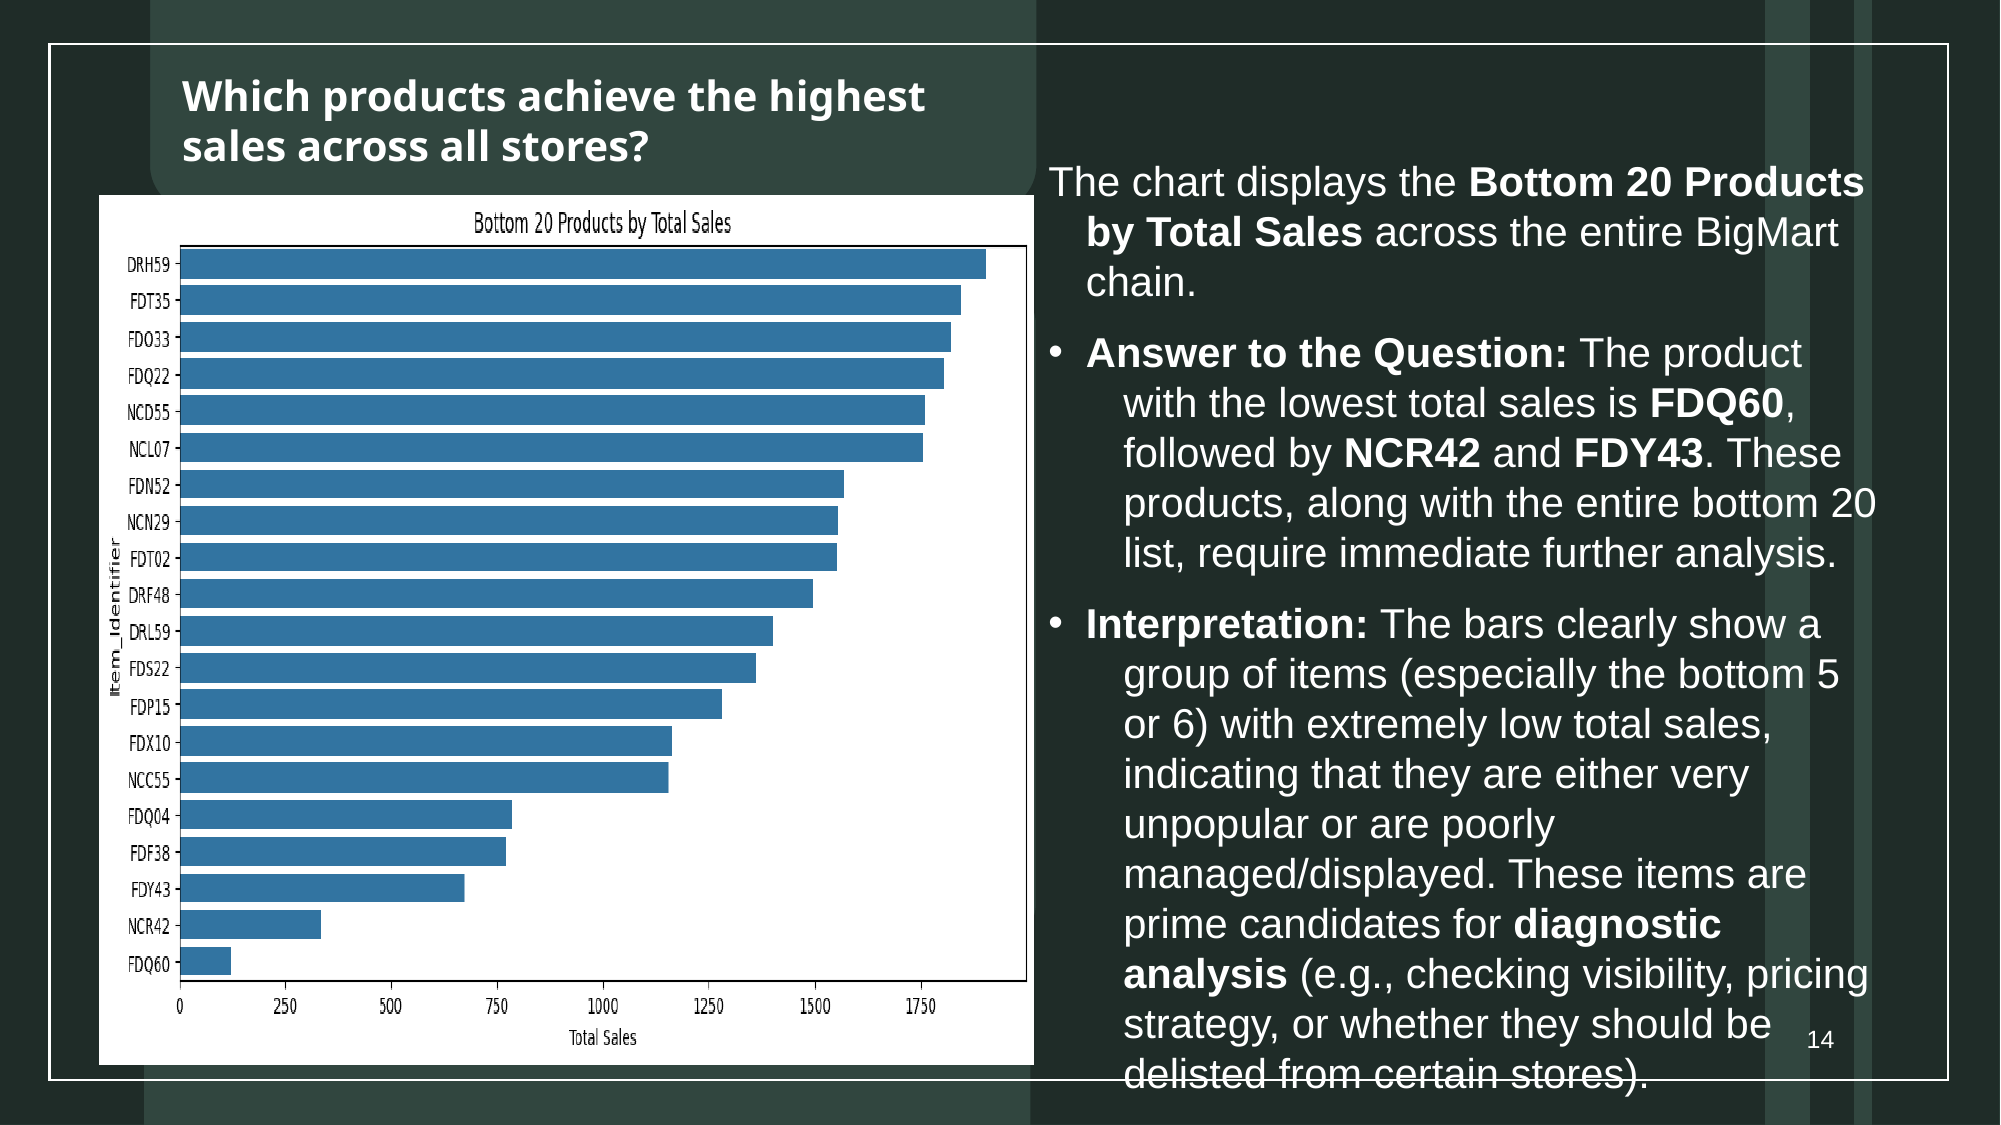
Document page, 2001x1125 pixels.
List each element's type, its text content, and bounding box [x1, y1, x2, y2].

slide_number 14 [1791, 1008, 1931, 1068]
list Which products achieve the highest sales across all stores? [167, 61, 1032, 195]
picture [99, 195, 1034, 1065]
text_box The chart displays the Bottom 20 Products by Total Sales across the entire BigMart chain. Answer to the Question: The product with the lowest total sales is FDQ60, followed by NCR42 and FDY43. These products, along with the entire bottom 20 list, require immediate further analysis. Interpretation: The bars clearly show a group of items (especially the bottom 5 or 6) with extremely low total sales, indicating that they are either very unpopular or are poorly managed/displayed. These items are prime candidates for diagnostic analysis (e.g., checking visibility, pricing strategy, or whether they should be delisted from certain stores). [1033, 147, 1898, 282]
